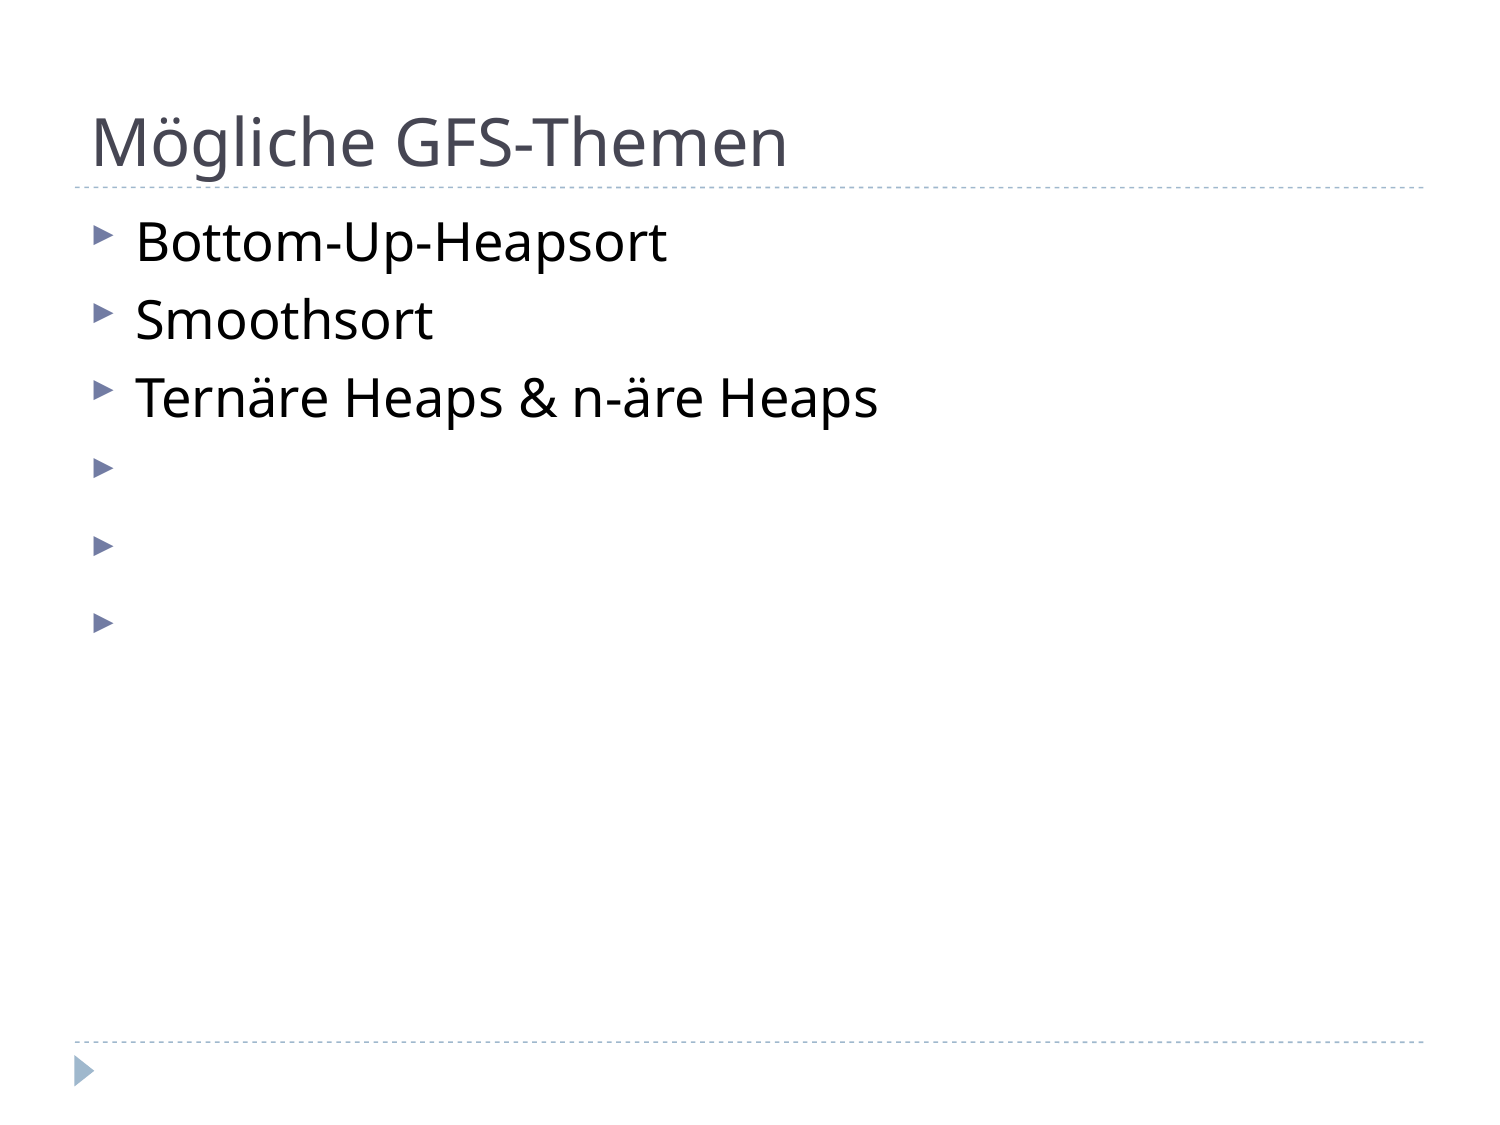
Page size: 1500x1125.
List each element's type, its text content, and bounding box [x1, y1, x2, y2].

list Bottom-Up-Heapsort Smoothsort Ternäre Heaps & n-äre Heaps [75, 200, 1426, 1011]
title Mögliche GFS-Themen [75, 24, 1426, 188]
